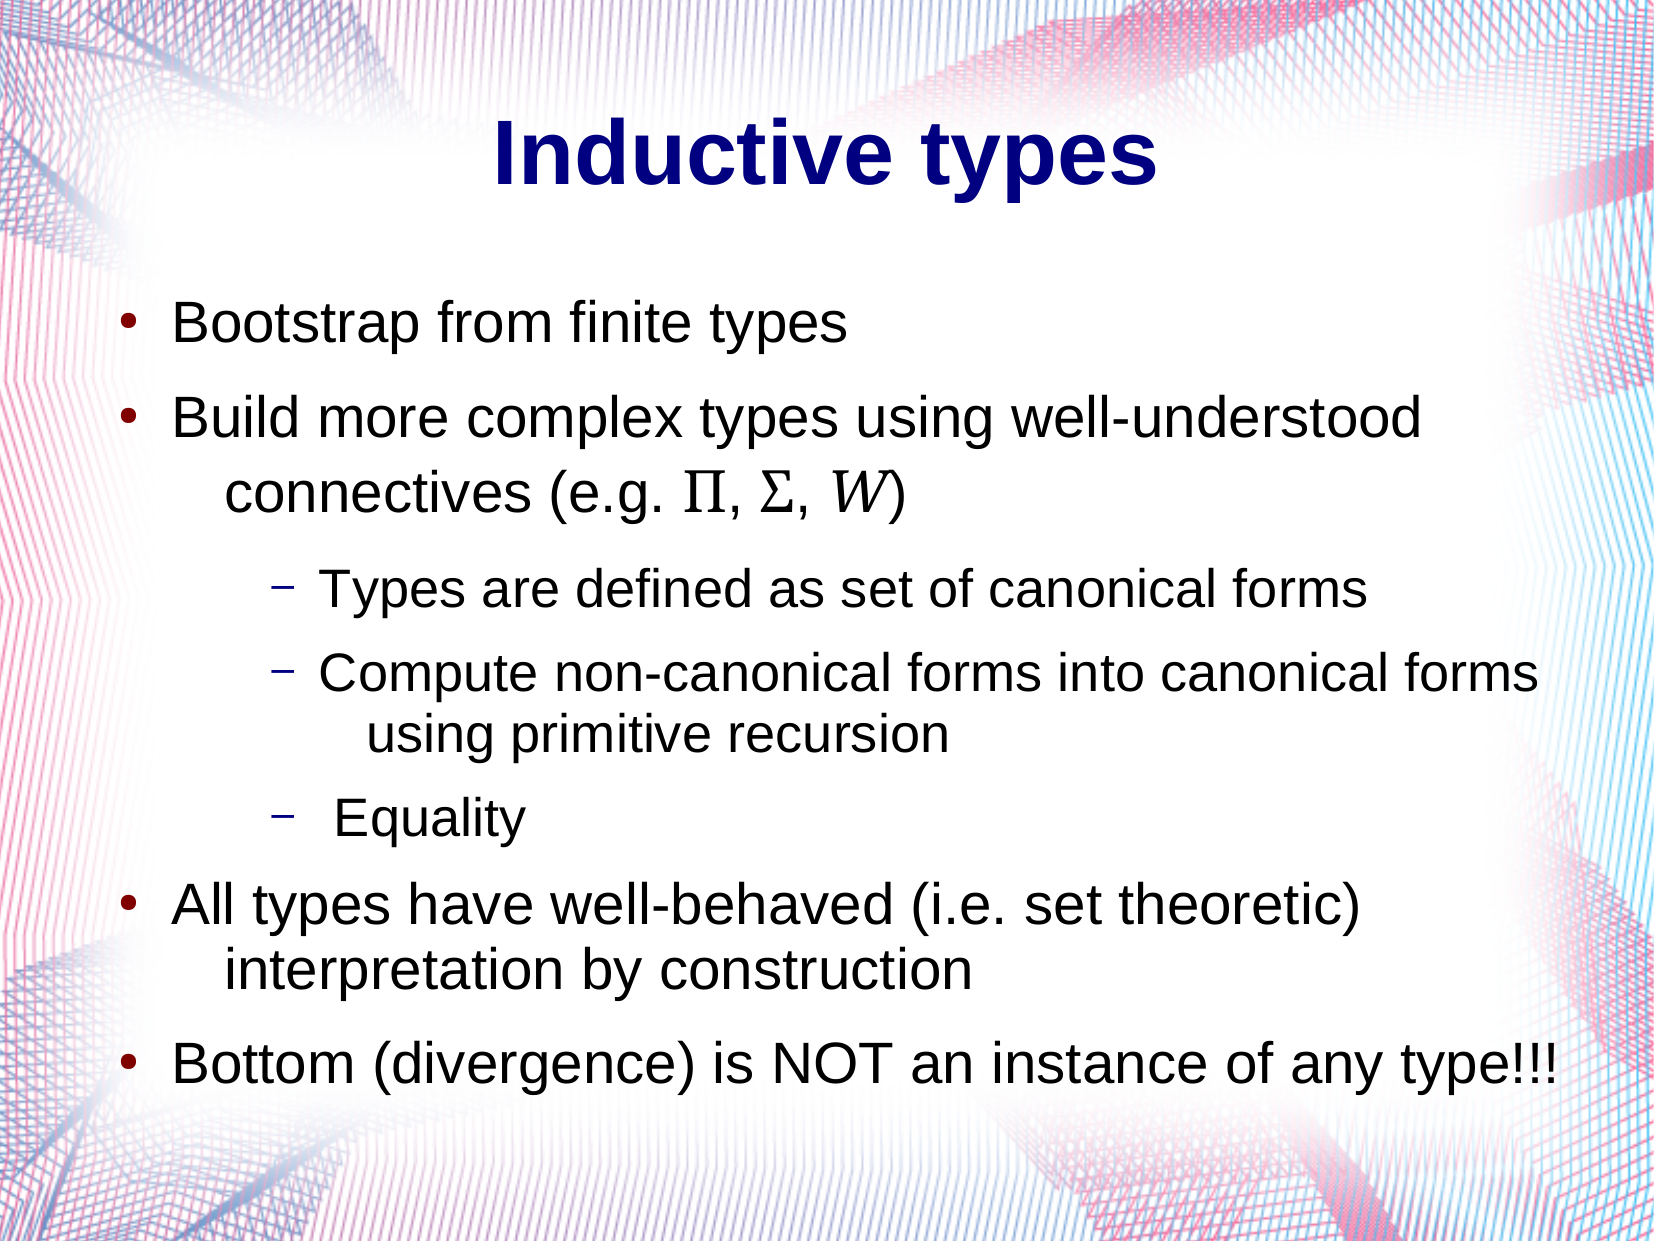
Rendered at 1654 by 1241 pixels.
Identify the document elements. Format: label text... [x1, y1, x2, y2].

title Inductive types [82, 49, 1571, 257]
list Bootstrap from finite types Build more complex types using well-understood connectives (e.g. Π, Σ, W) Types are defined as set of canonical forms Compute non-canonical forms into canonical forms using primitive recursion Equality All types have well-behaved (i.e. set theoretic) interpretation by construction Bottom (divergence) is NOT an instance of any type!!! [82, 290, 1571, 1109]
picture [0, 0, 1654, 1241]
